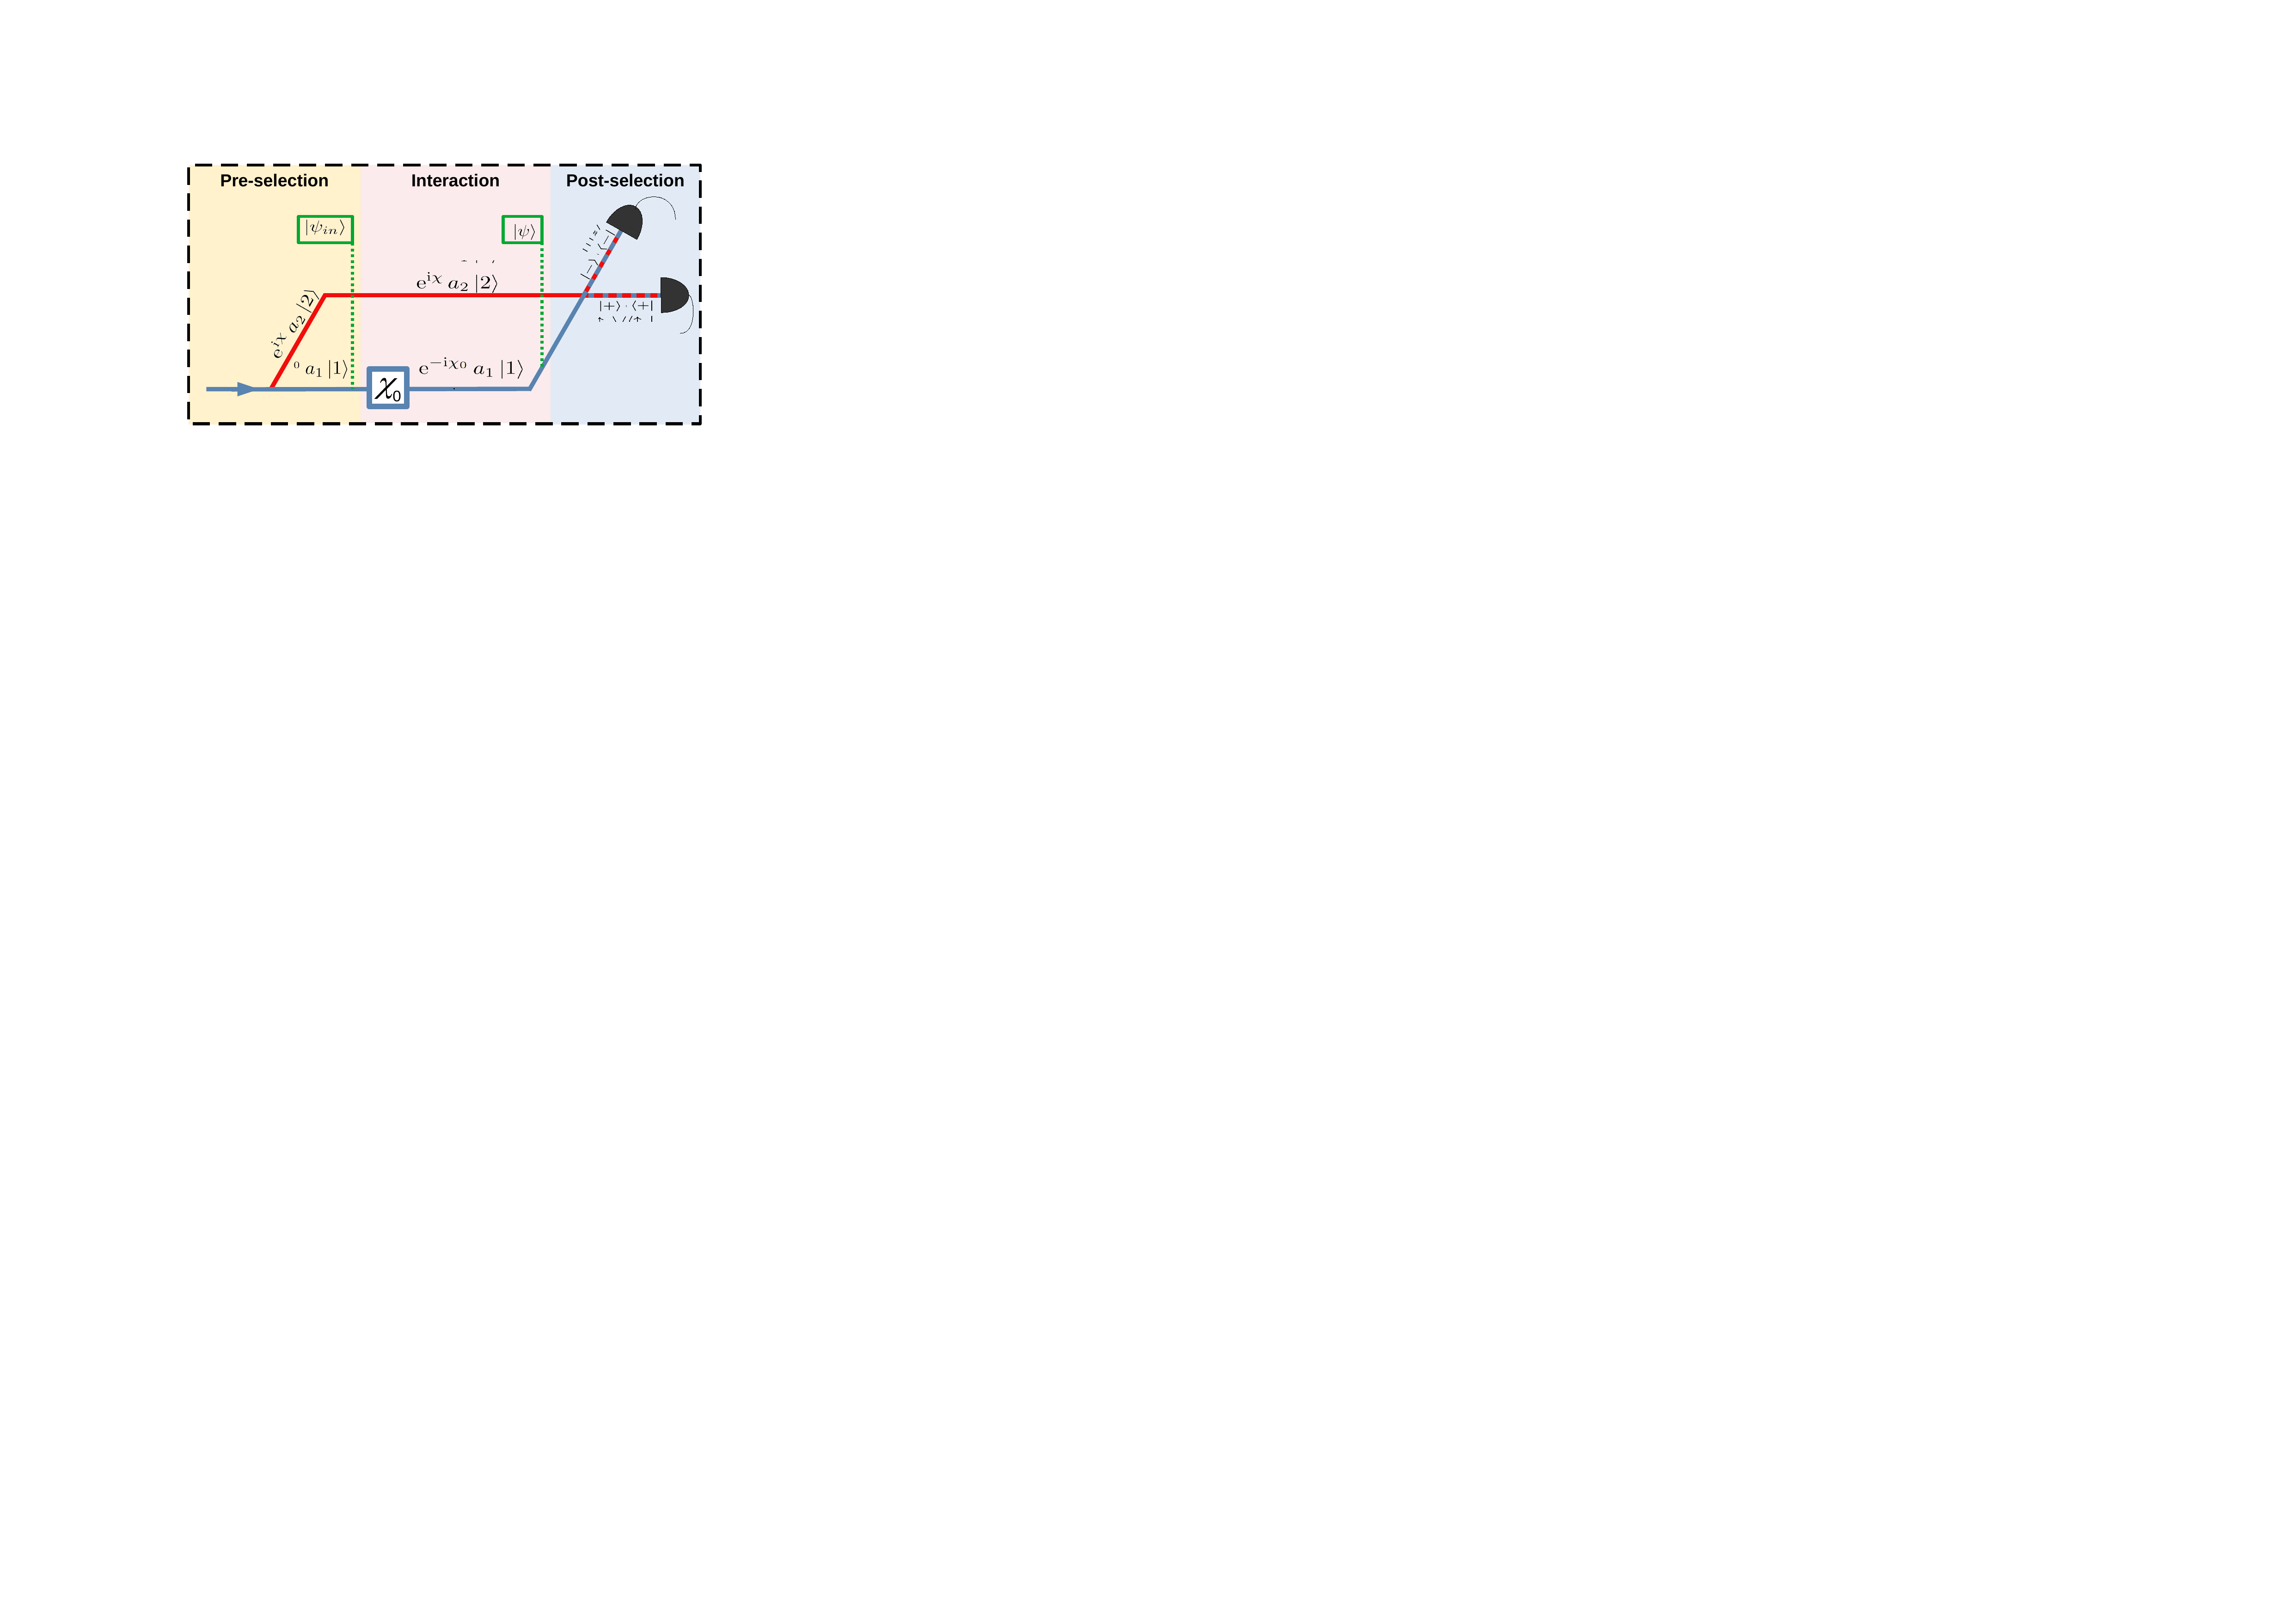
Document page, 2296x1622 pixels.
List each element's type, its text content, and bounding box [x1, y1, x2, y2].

picture [386, 260, 511, 296]
picture [598, 299, 654, 322]
text_box [189, 165, 701, 425]
text_box Pre-selection [213, 167, 336, 194]
picture [411, 350, 537, 389]
text_box Post-selection [559, 167, 692, 194]
picture [304, 217, 349, 242]
picture [570, 222, 618, 282]
text_box 0 [386, 384, 408, 408]
text_box Interaction [404, 167, 507, 194]
picture [510, 218, 539, 241]
picture [254, 270, 359, 389]
